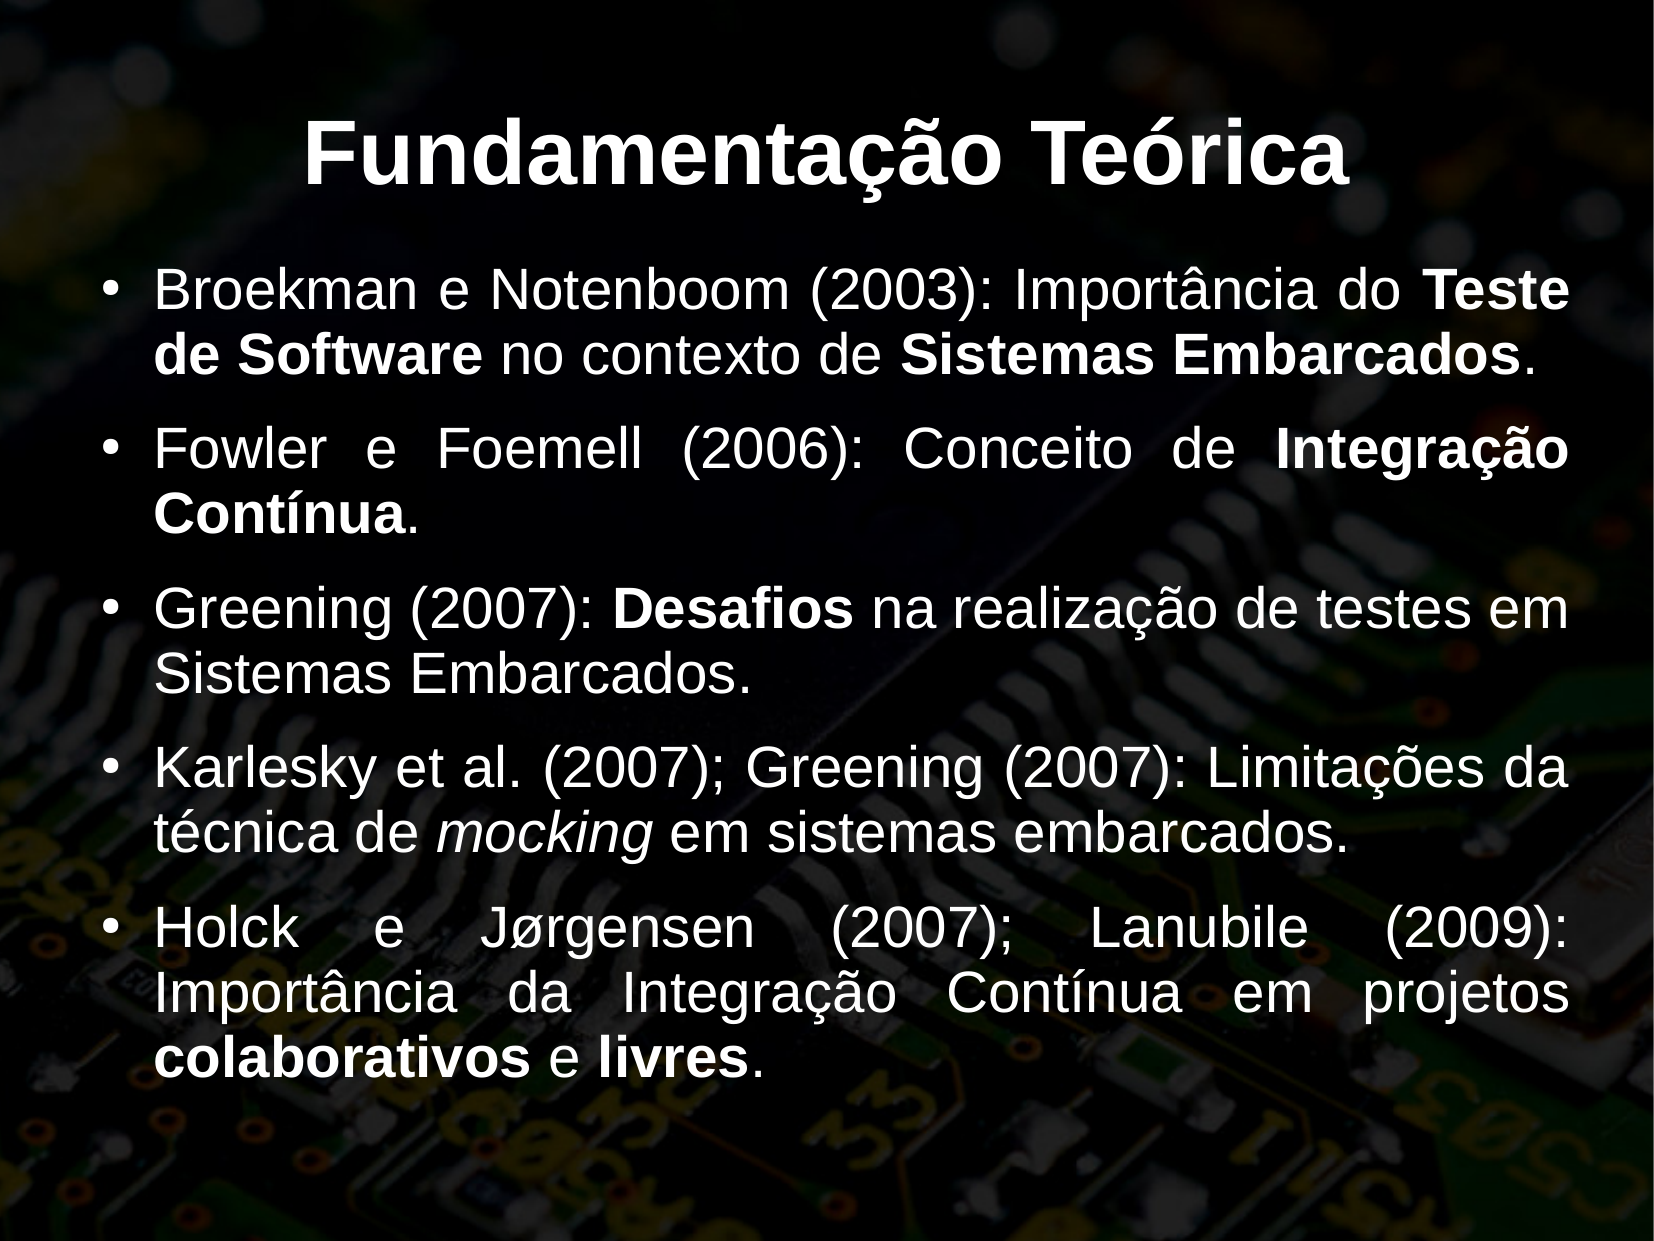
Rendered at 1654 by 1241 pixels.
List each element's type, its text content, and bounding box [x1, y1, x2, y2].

title Fundamentação Teórica [82, 49, 1571, 256]
picture [0, 0, 1654, 1241]
list Broekman e Notenboom (2003): Importância do Teste de Software no contexto de Sistemas Embarcados. Fowler e Foemell (2006): Conceito de Integração Contínua. Greening (2007): Desafios na realização de testes em Sistemas Embarcados. Karlesky et al. (2007); Greening (2007): Limitações da técnica de mocking em sistemas embarcados. Holck e Jørgensen (2007); Lanubile (2009): Importância da Integração Contínua em projetos colaborativos e livres. [82, 256, 1571, 1111]
